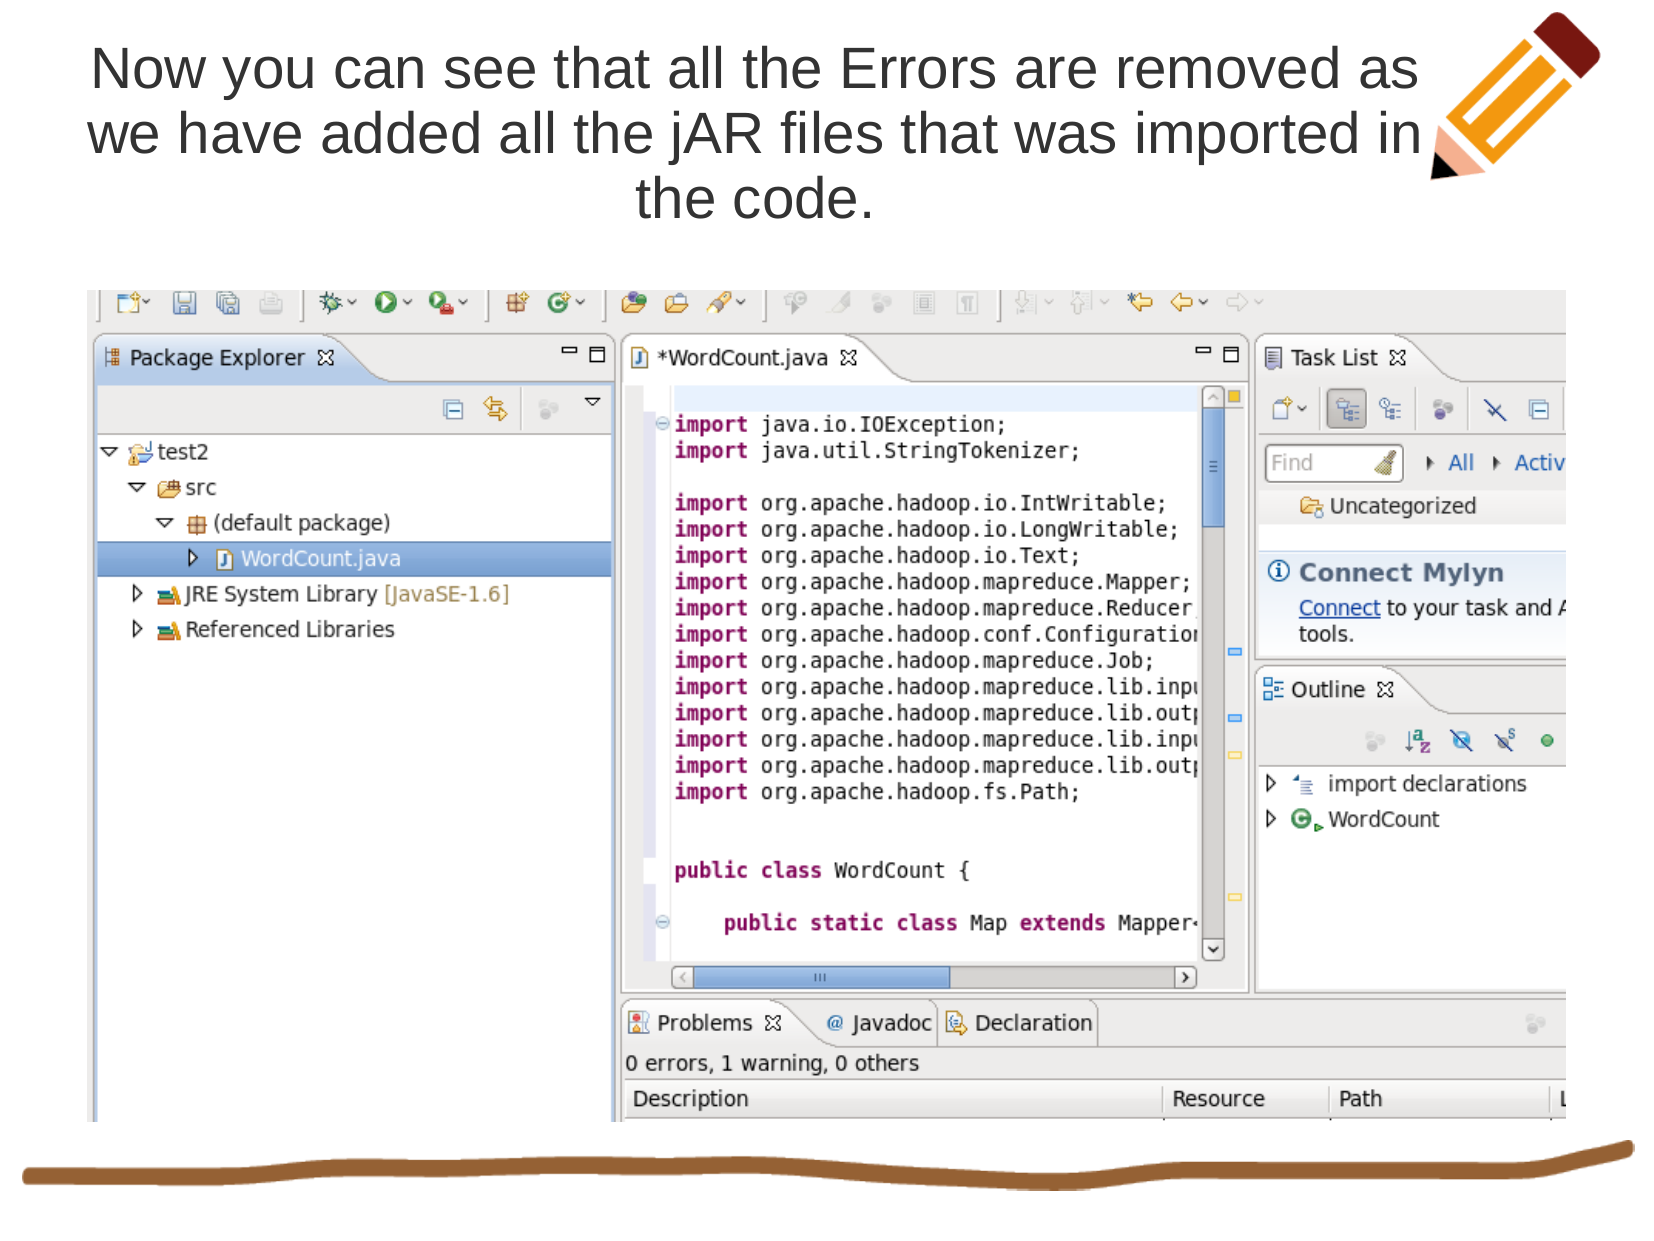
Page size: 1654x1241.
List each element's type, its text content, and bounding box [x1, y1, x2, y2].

picture [1430, 12, 1601, 181]
title Now you can see that all the Errors are removed as we have added all the jAR files that was imported in the code. [82, 35, 1430, 231]
picture [22, 1140, 1635, 1191]
picture [87, 290, 1566, 1122]
